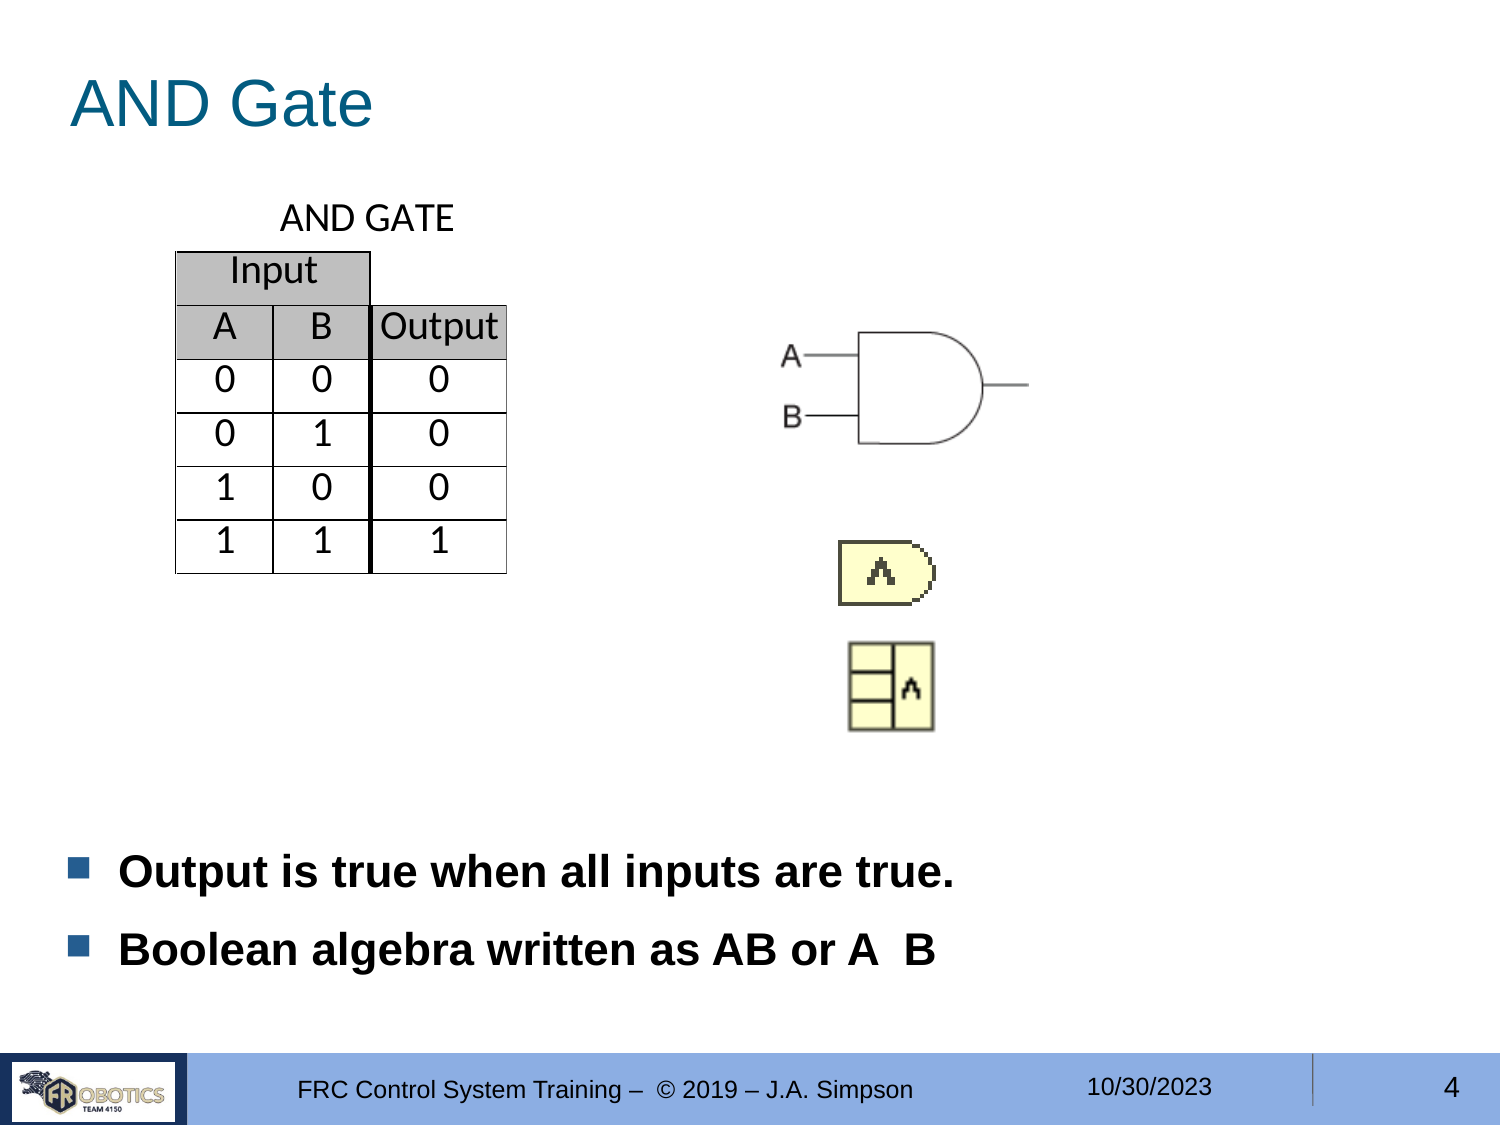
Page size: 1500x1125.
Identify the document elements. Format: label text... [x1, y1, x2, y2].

picture [810, 524, 961, 623]
picture [810, 625, 961, 766]
picture [12, 1062, 175, 1122]
list Output is true when all inputs are true. Boolean algebra written as AB or A B [55, 834, 1340, 1015]
slide_number 10/30/2023 [1012, 1071, 1288, 1100]
title AND Gate [55, 52, 1443, 148]
footer FRC Control System Training – © 2019 – J.A. Simpson [225, 1074, 988, 1103]
picture [174, 197, 508, 575]
picture [750, 285, 1029, 484]
slide_number <number> [1337, 1072, 1475, 1100]
